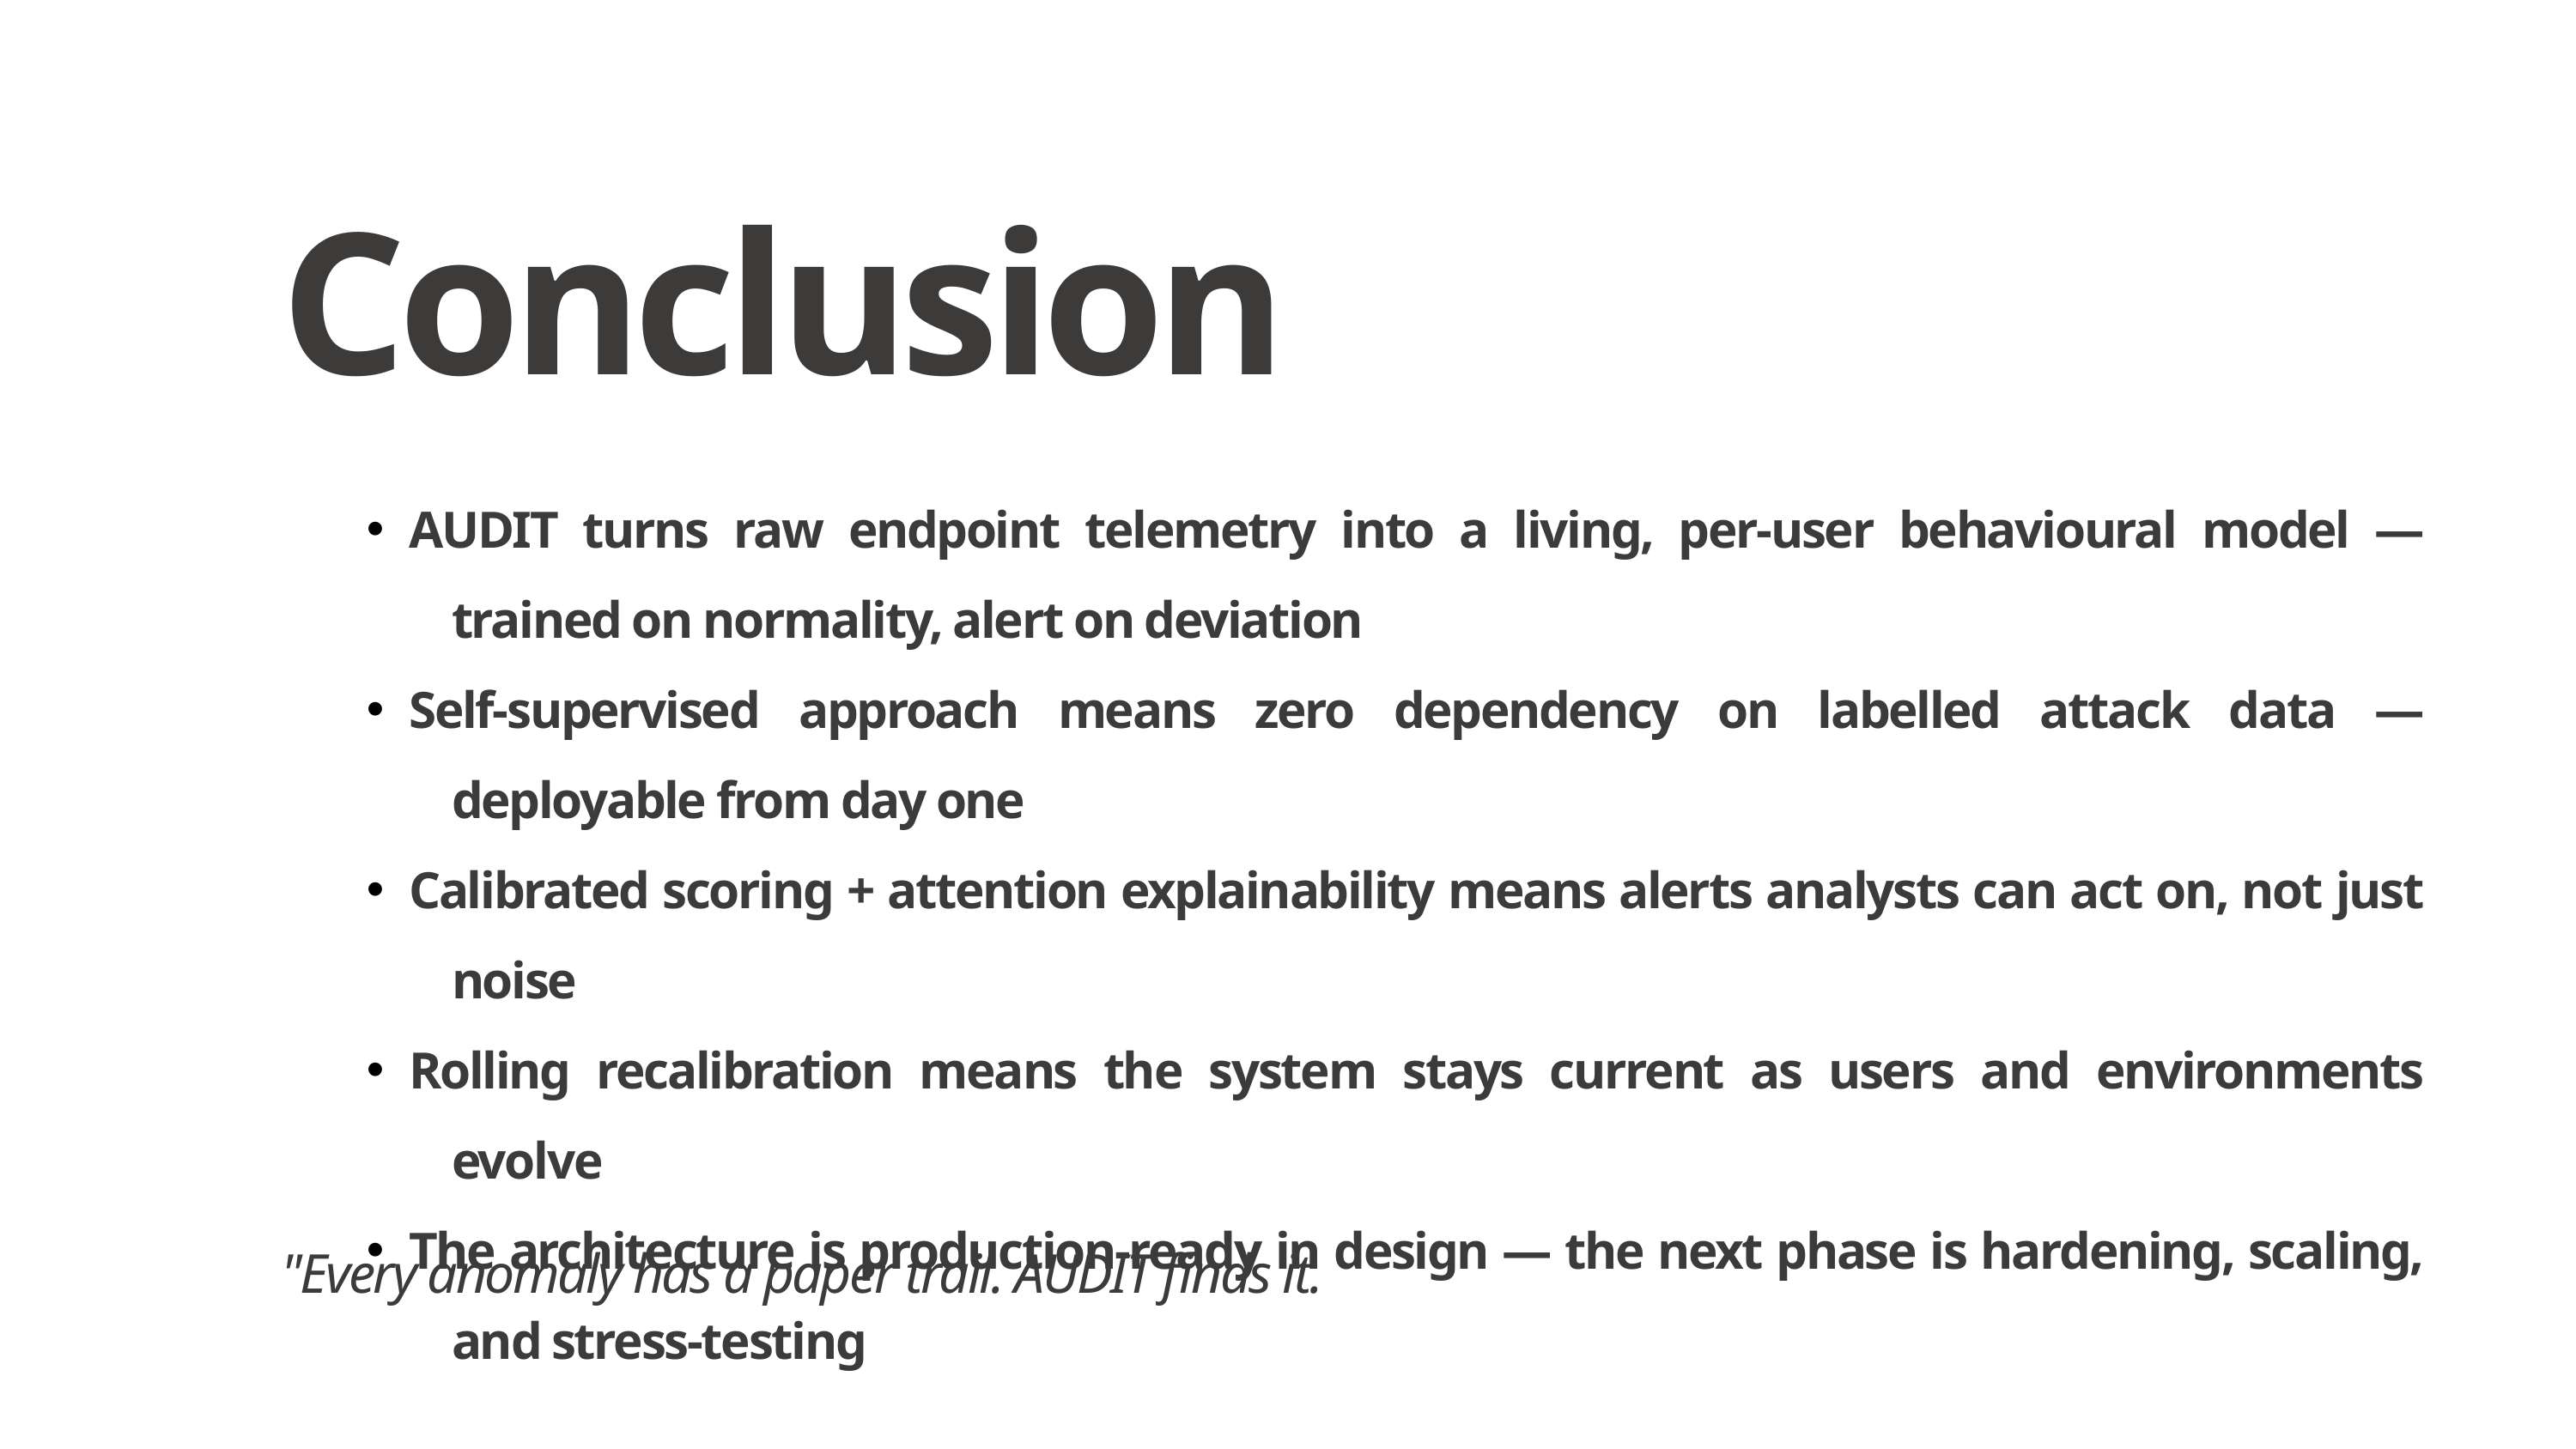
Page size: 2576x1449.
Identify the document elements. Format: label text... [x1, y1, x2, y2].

text_box Conclusion [281, 257, 2568, 435]
text_box "Every anomaly has a paper trail. AUDIT finds it. [281, 1207, 2432, 1296]
text_box AUDIT turns raw endpoint telemetry into a living, per-user behavioural model — trained on normality, alert on deviation Self-supervised approach means zero dependency on labelled attack data — deployable from day one Calibrated scoring + attention explainability means alerts analysts can act on, not just noise Rolling recalibration means the system stays current as users and environments evolve The architecture is production-ready in design — the next phase is hardening, scaling, and stress-testing [281, 467, 2423, 1207]
